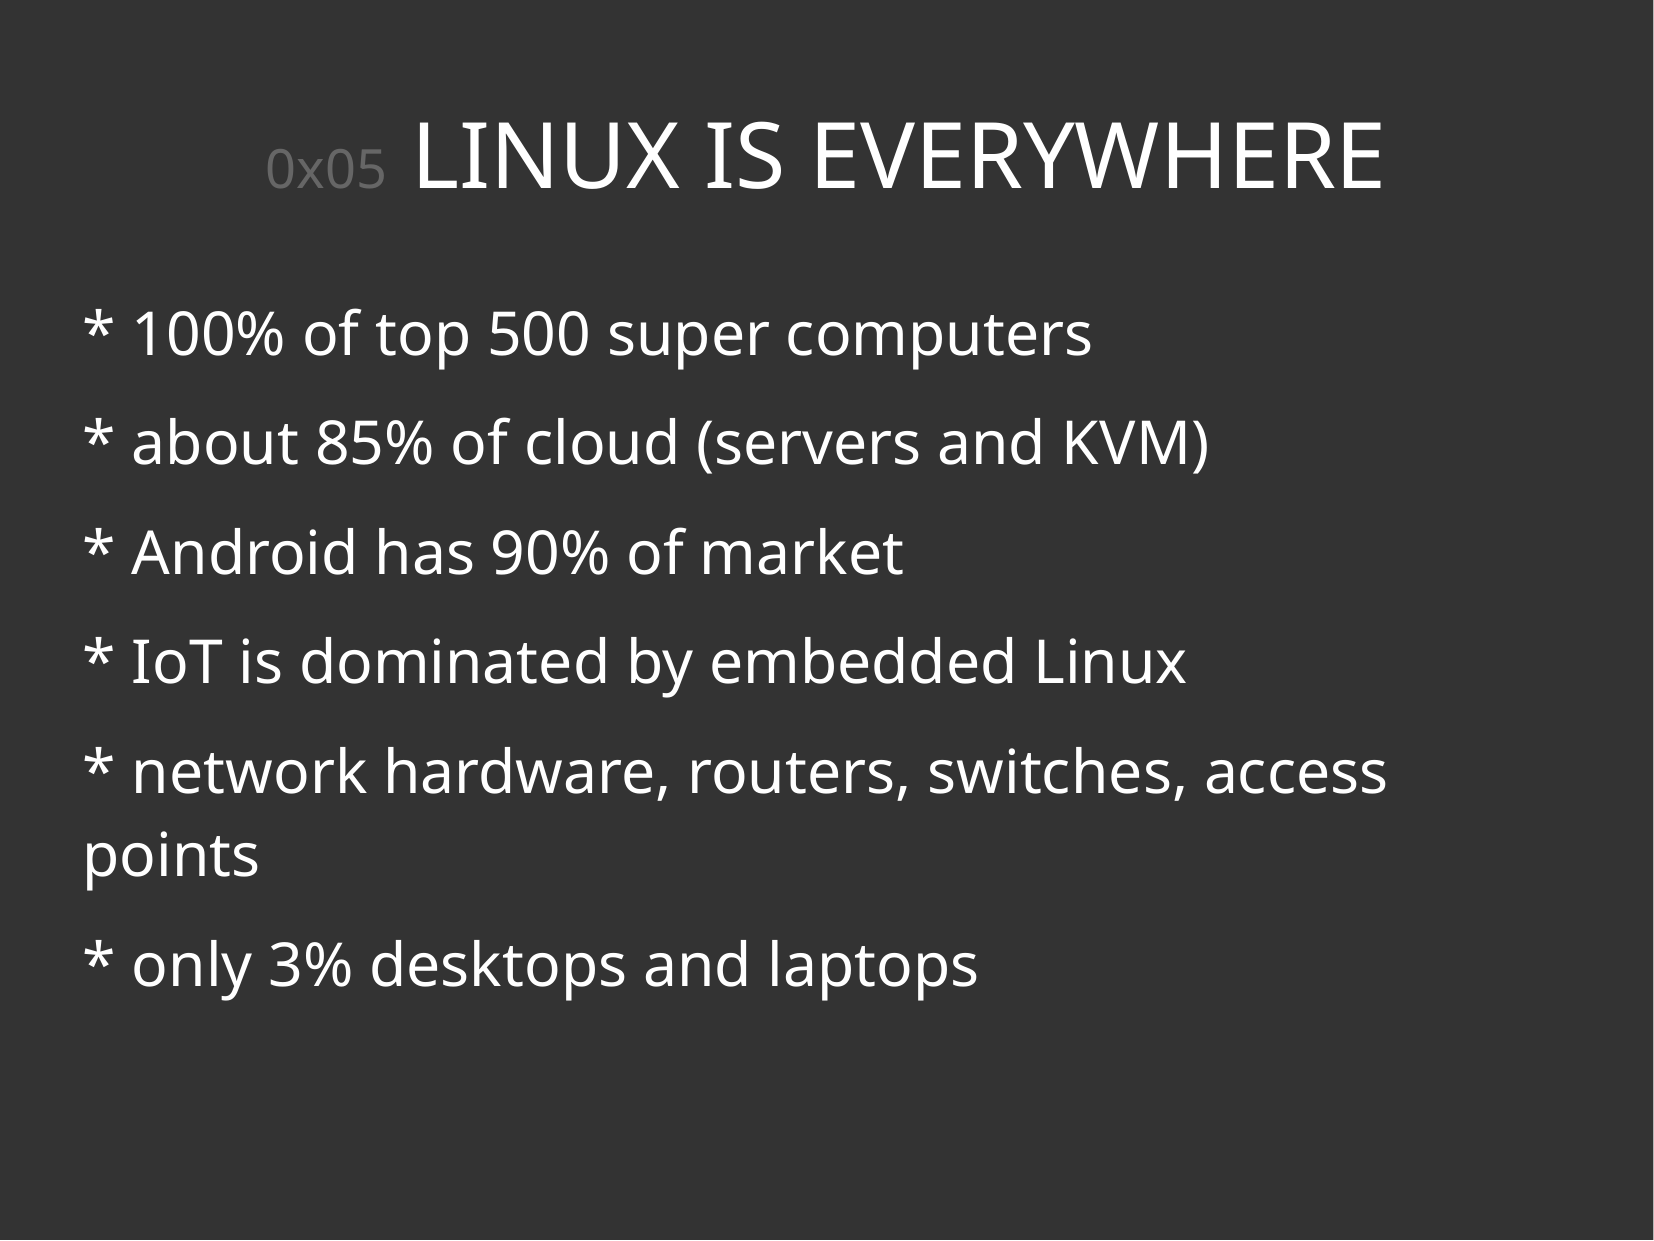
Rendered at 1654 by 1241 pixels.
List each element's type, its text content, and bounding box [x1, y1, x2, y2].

title 0x05 LINUX IS EVERYWHERE [82, 49, 1571, 257]
list * 100% of top 500 super computers * about 85% of cloud (servers and KVM) * Android has 90% of market * IoT is dominated by embedded Linux * network hardware, routers, switches, access points * only 3% desktops and laptops [82, 290, 1571, 1010]
